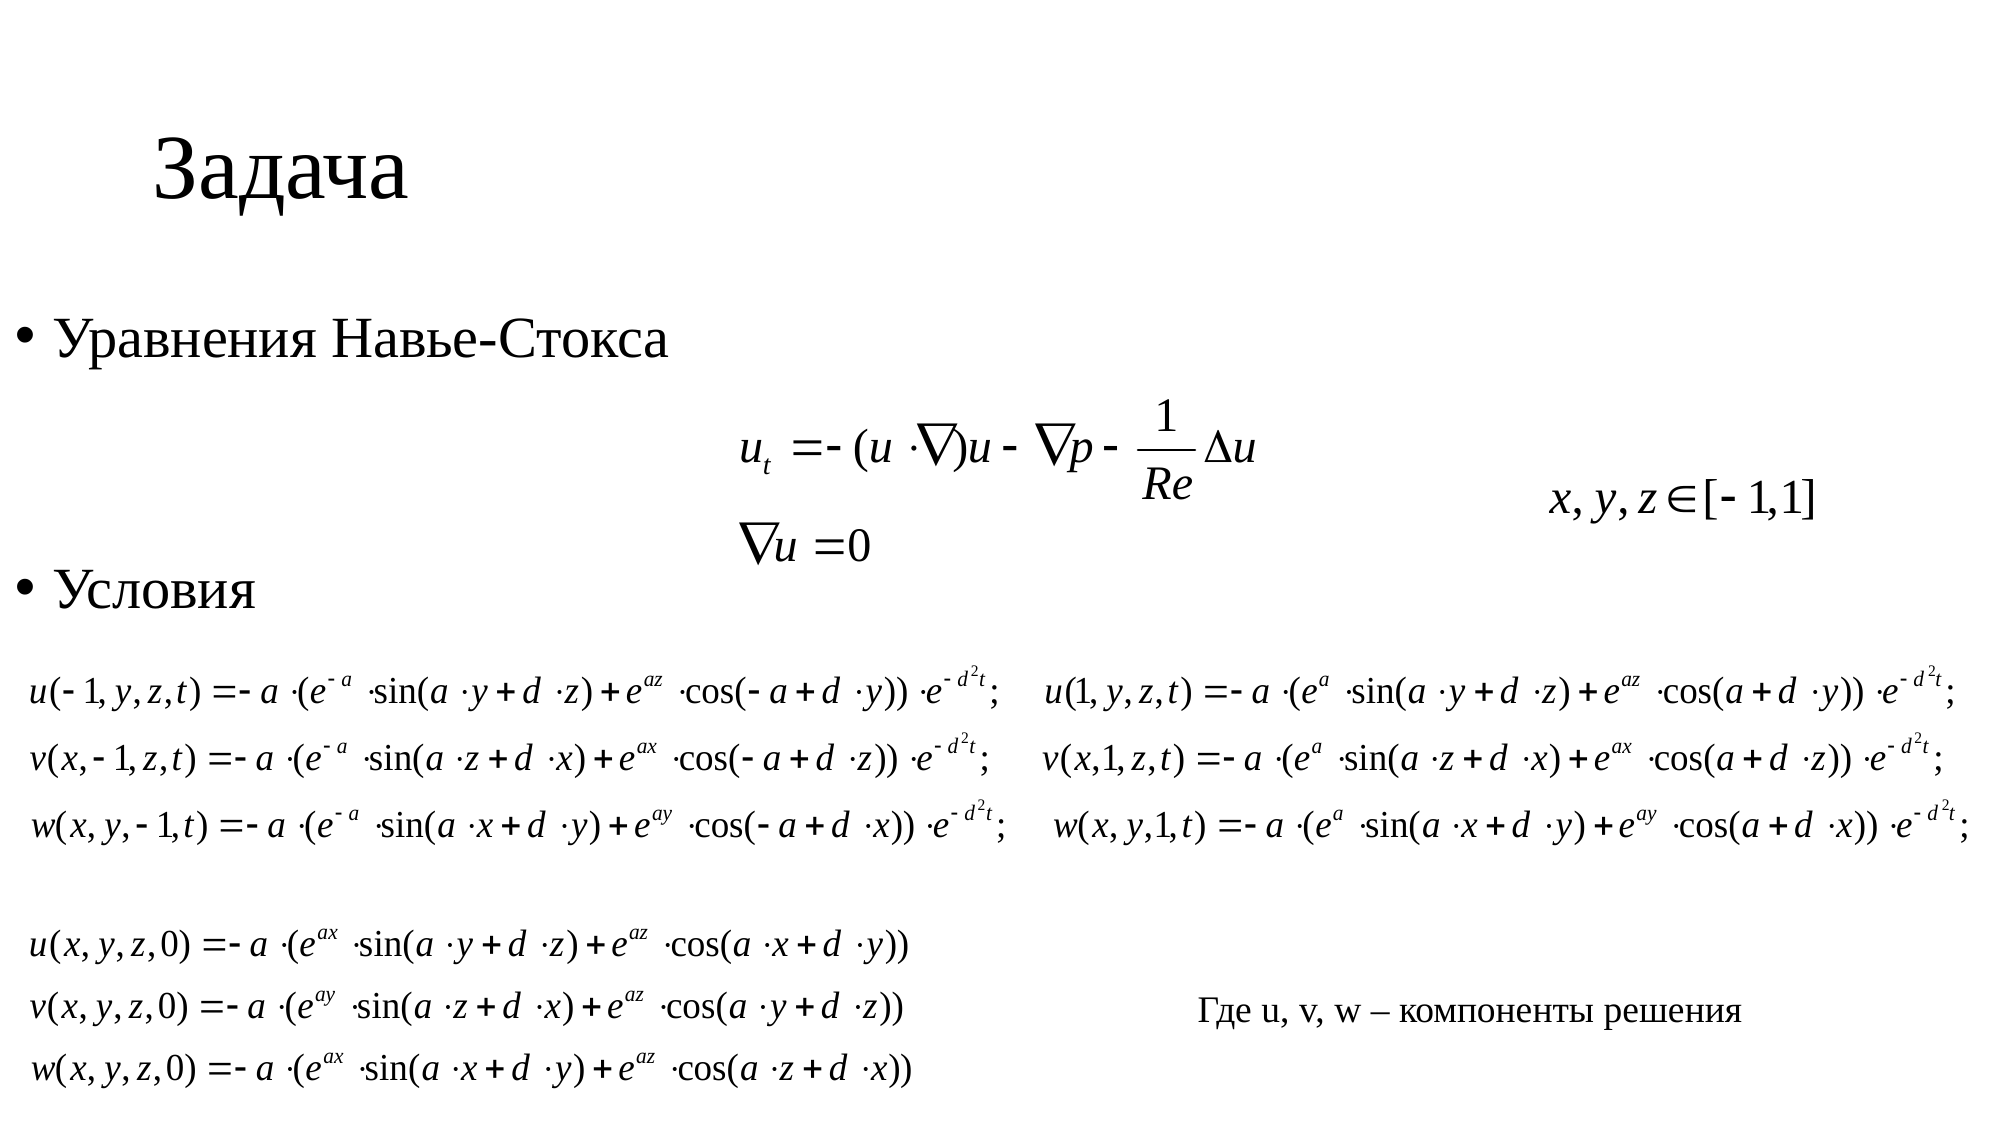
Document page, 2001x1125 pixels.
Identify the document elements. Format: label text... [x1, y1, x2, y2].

text_box Где u, v, w – компоненты решения [1182, 977, 1758, 1038]
list Уравнения Навье-Стокса Условия [0, 299, 1775, 1014]
chart [24, 656, 1976, 1099]
chart [1539, 468, 1822, 535]
chart [733, 386, 1267, 571]
title Задача [137, 59, 1863, 278]
